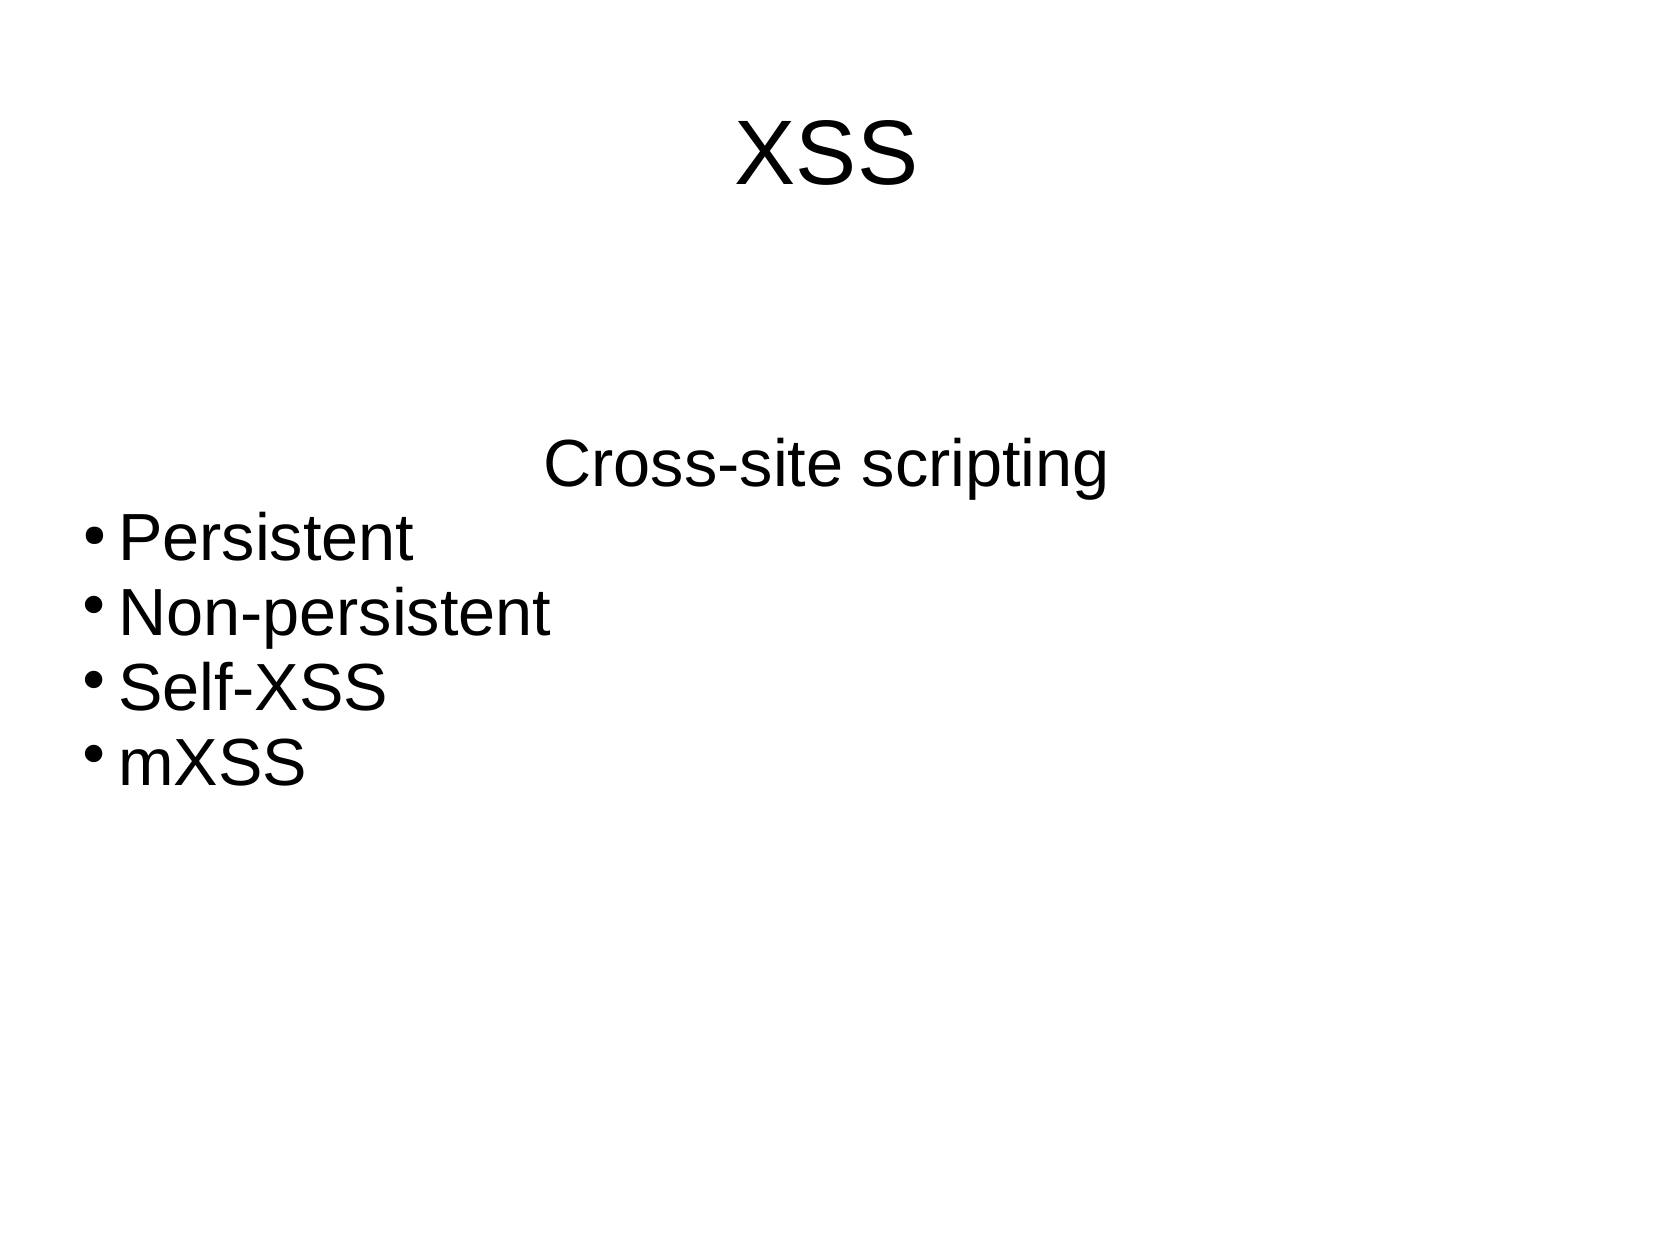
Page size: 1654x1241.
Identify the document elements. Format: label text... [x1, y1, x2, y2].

title XSS [82, 49, 1571, 257]
subtitle Cross-site scripting Persistent Non-persistent Self-XSS mXSS [82, 290, 1571, 1010]
